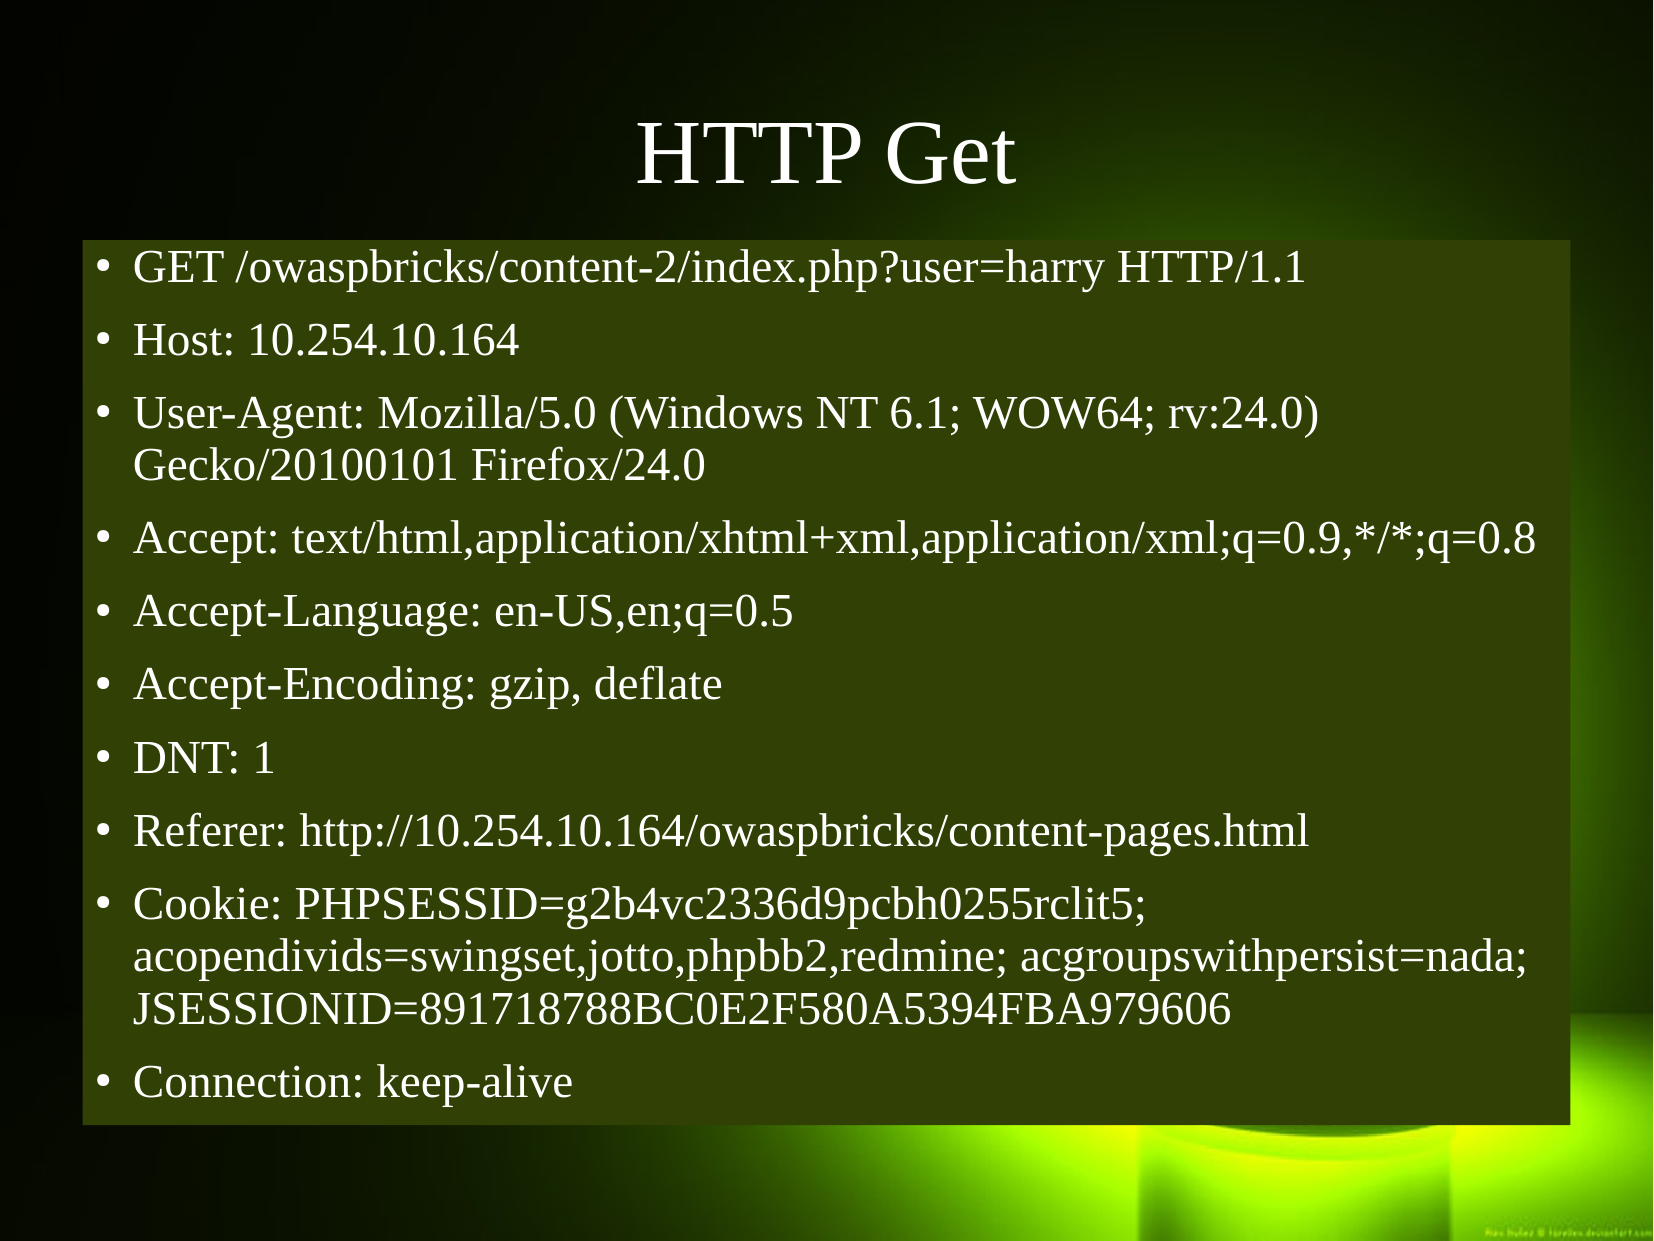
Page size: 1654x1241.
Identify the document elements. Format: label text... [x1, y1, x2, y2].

list GET /owaspbricks/content-2/index.php?user=harry HTTP/1.1 Host: 10.254.10.164 User-Agent: Mozilla/5.0 (Windows NT 6.1; WOW64; rv:24.0) Gecko/20100101 Firefox/24.0 Accept: text/html,application/xhtml+xml,application/xml;q=0.9,*/*;q=0.8 Accept-Language: en-US,en;q=0.5 Accept-Encoding: gzip, deflate DNT: 1 Referer: http://10.254.10.164/owaspbricks/content-pages.html Cookie: PHPSESSID=g2b4vc2336d9pcbh0255rclit5; acopendivids=swingset,jotto,phpbb2,redmine; acgroupswithpersist=nada; JSESSIONID=891718788BC0E2F580A5394FBA979606 Connection: keep-alive [82, 240, 1571, 1126]
picture [0, 0, 1654, 1241]
title HTTP Get [82, 49, 1571, 240]
